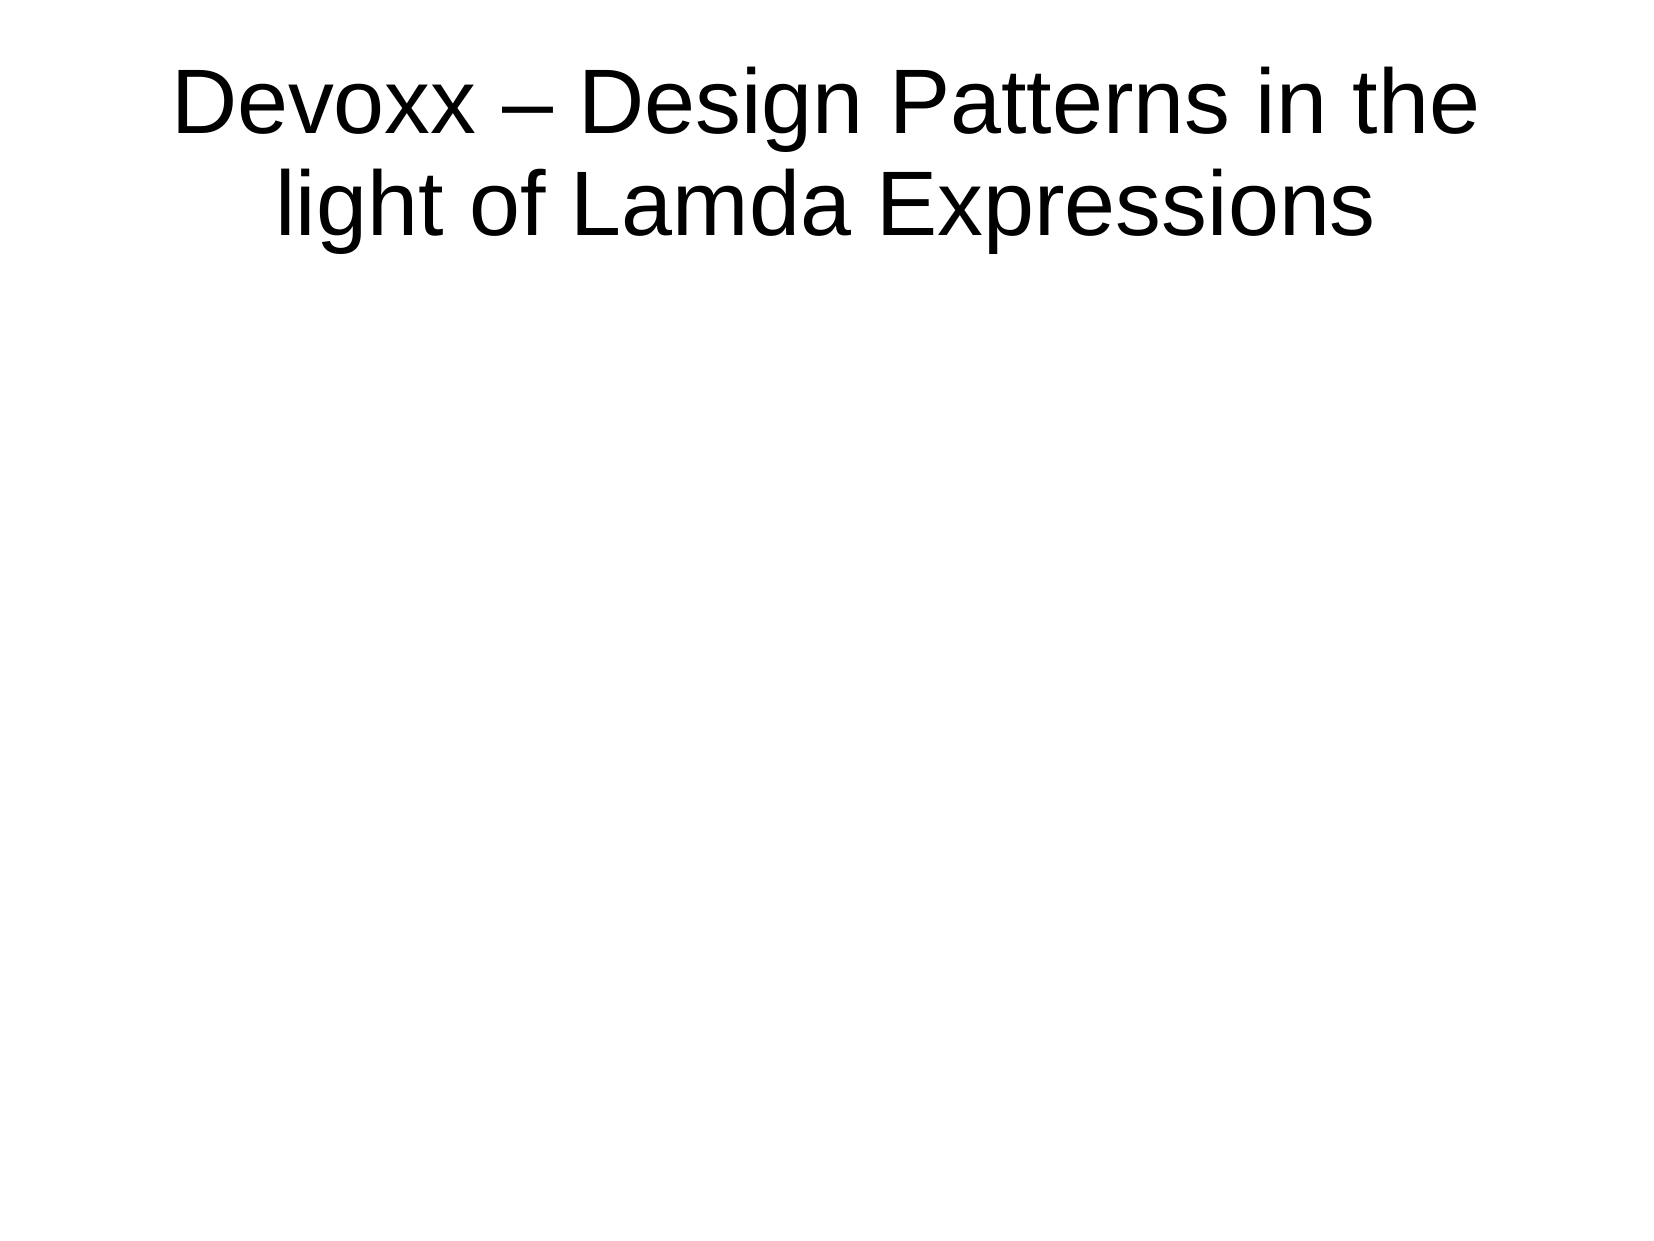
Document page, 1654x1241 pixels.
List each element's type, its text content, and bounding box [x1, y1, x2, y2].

title Devoxx – Design Patterns in the light of Lamda Expressions [82, 49, 1571, 257]
